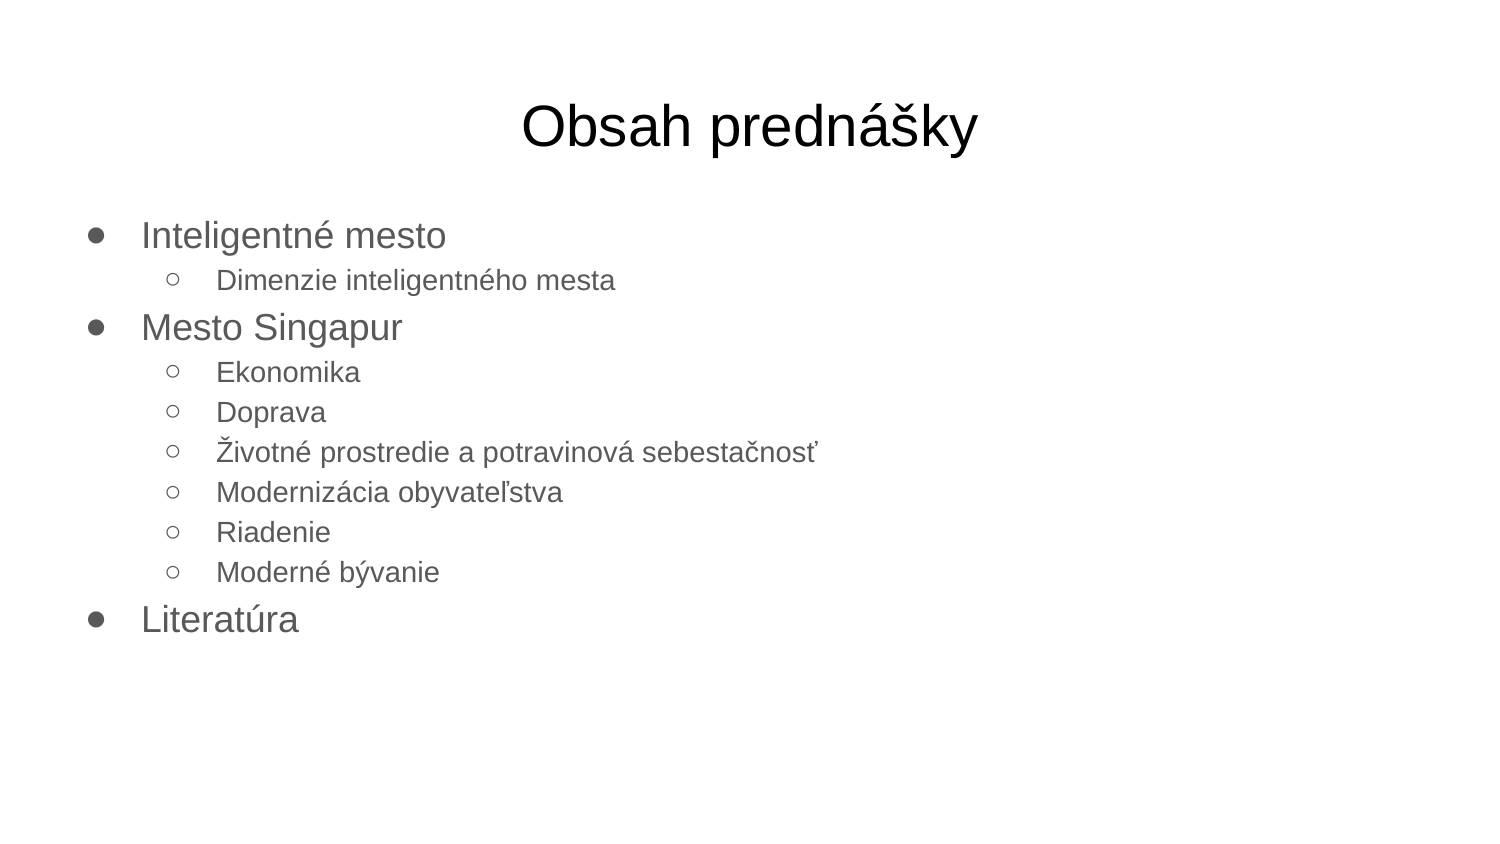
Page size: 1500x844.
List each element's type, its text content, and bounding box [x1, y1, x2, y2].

list Inteligentné mesto Dimenzie inteligentného mesta Mesto Singapur Ekonomika Doprava Životné prostredie a potravinová sebestačnosť Modernizácia obyvateľstva Riadenie Moderné bývanie Literatúra [51, 189, 1449, 750]
title Obsah prednášky [51, 72, 1449, 167]
